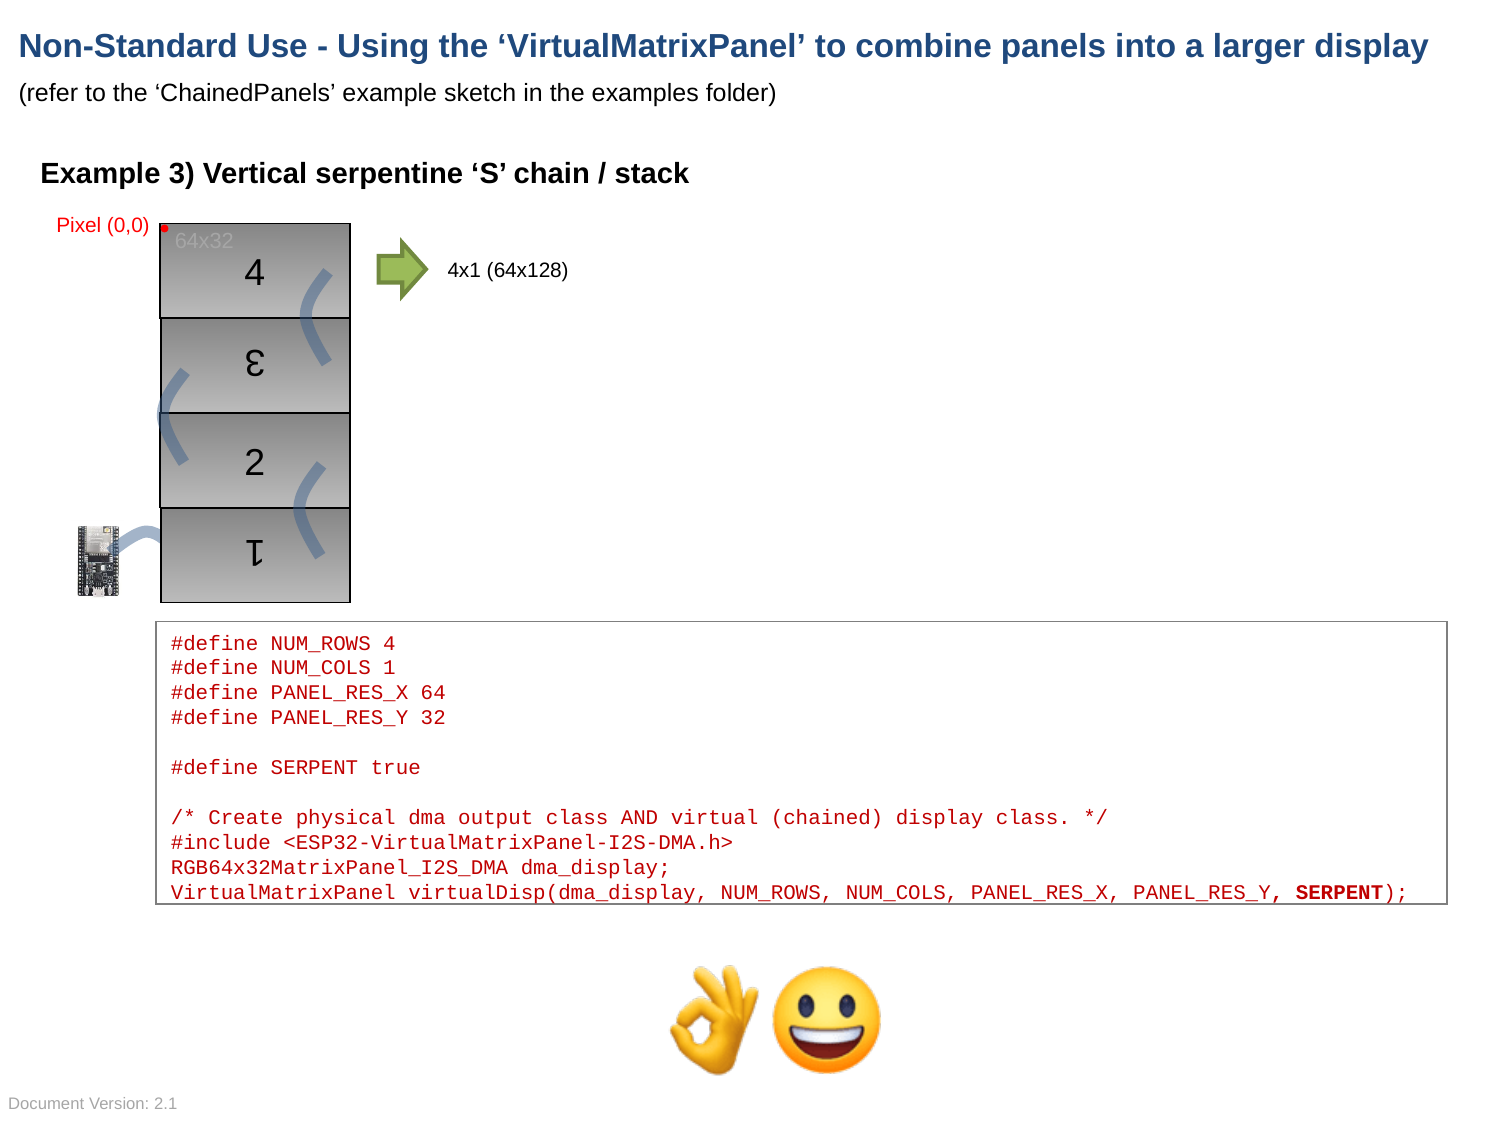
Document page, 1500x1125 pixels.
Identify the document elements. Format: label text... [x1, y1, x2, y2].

text_box 4 [160, 224, 350, 318]
picture [71, 520, 124, 603]
text_box 4x1 (64x128) [432, 248, 585, 290]
picture [658, 964, 884, 1077]
text_box 1 [161, 508, 350, 602]
text_box 3 [161, 319, 350, 413]
text_box 64x32 [159, 219, 251, 261]
text_box [378, 242, 426, 296]
text_box Non-Standard Use - Using the ‘VirtualMatrixPanel’ to combine panels into a larger display (refer to the ‘ChainedPanels’ example sketch in the examples folder) [3, 16, 1469, 116]
text_box Example 3) Vertical serpentine ‘S’ chain / stack [25, 147, 707, 198]
text_box #define NUM_ROWS 4 #define NUM_COLS 1 #define PANEL_RES_X 64 #define PANEL_RES_Y 32 #define SERPENT true /* Create physical dma output class AND virtual (chained) display class. */ #include <ESP32-VirtualMatrixPanel-I2S-DMA.h> RGB64x32MatrixPanel_I2S_DMA dma_display; VirtualMatrixPanel virtualDisp(dma_display, NUM_ROWS, NUM_COLS, PANEL_RES_X, PANEL_RES_Y, SERPENT); [156, 622, 1447, 904]
text_box Pixel (0,0) [41, 204, 167, 245]
text_box [160, 224, 169, 233]
text_box 2 [160, 413, 350, 508]
